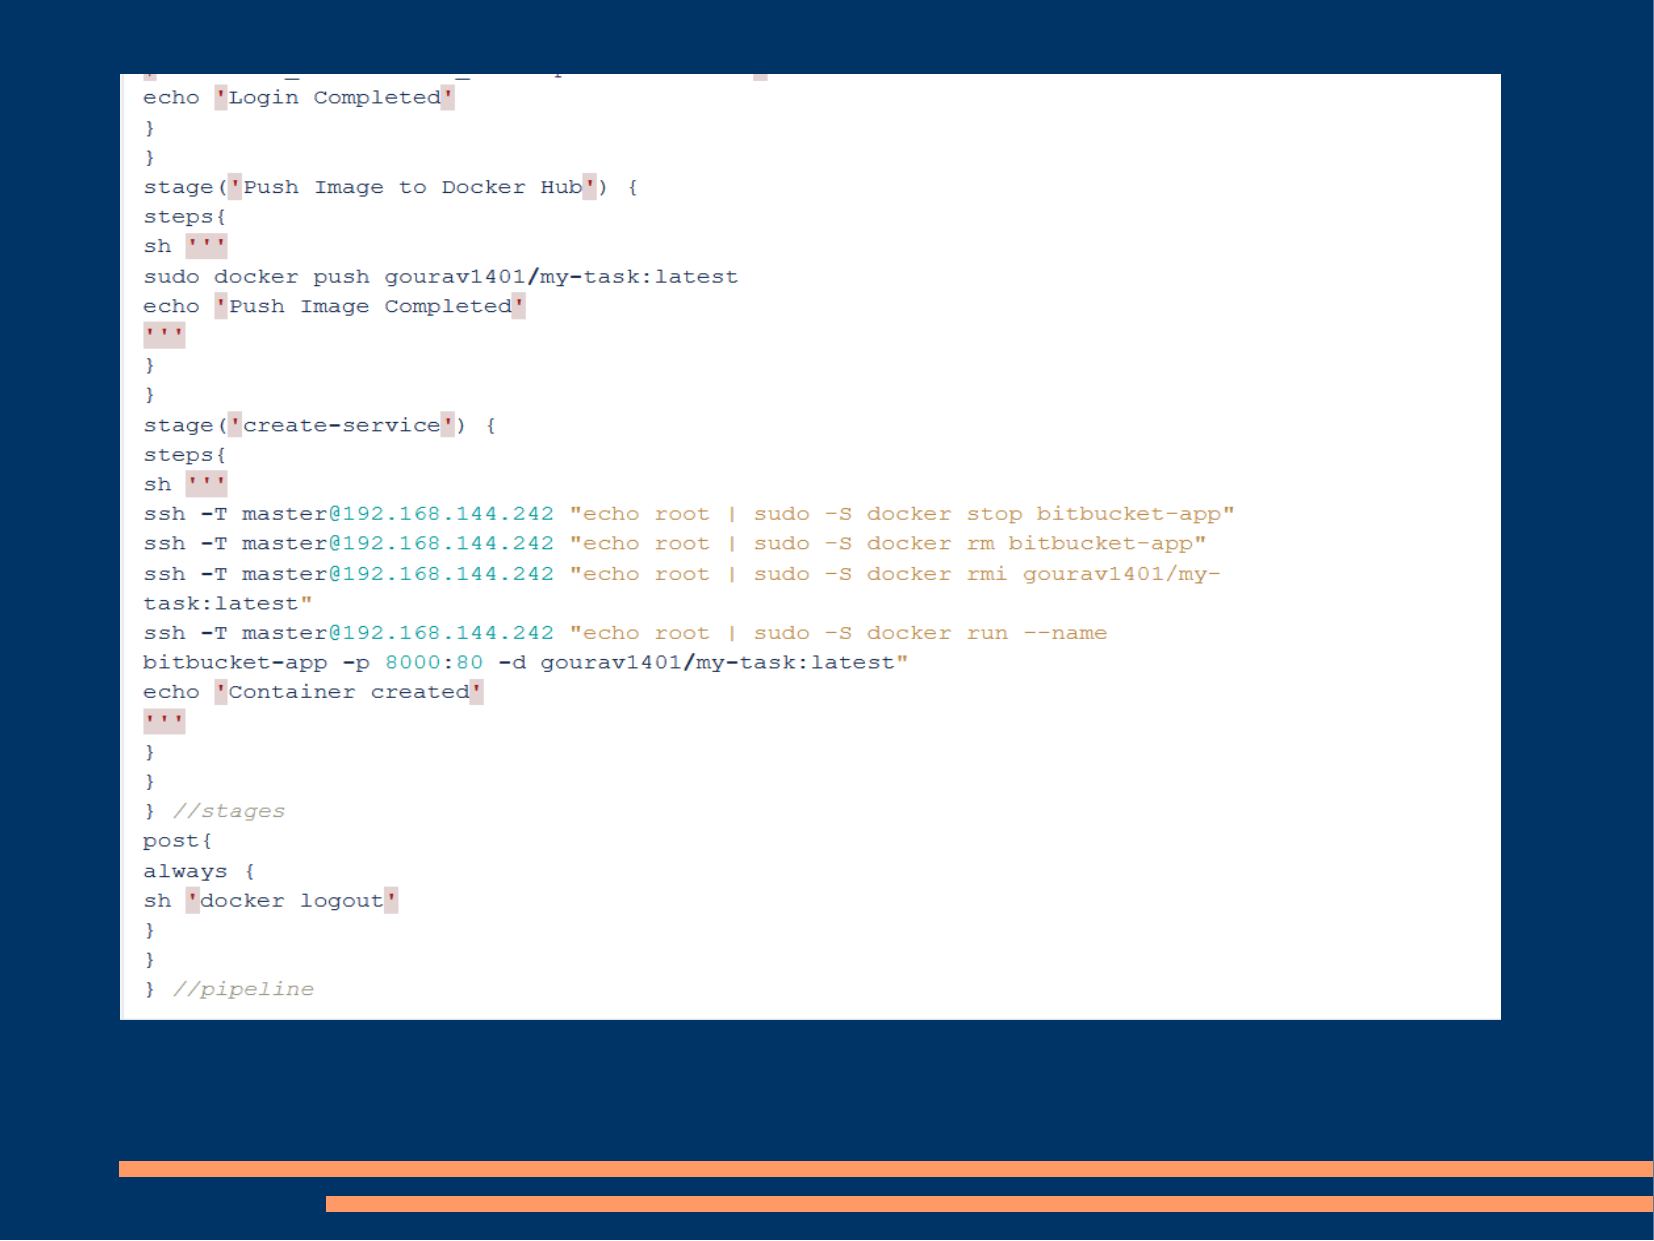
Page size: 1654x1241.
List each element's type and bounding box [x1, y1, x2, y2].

picture [120, 75, 1501, 1021]
